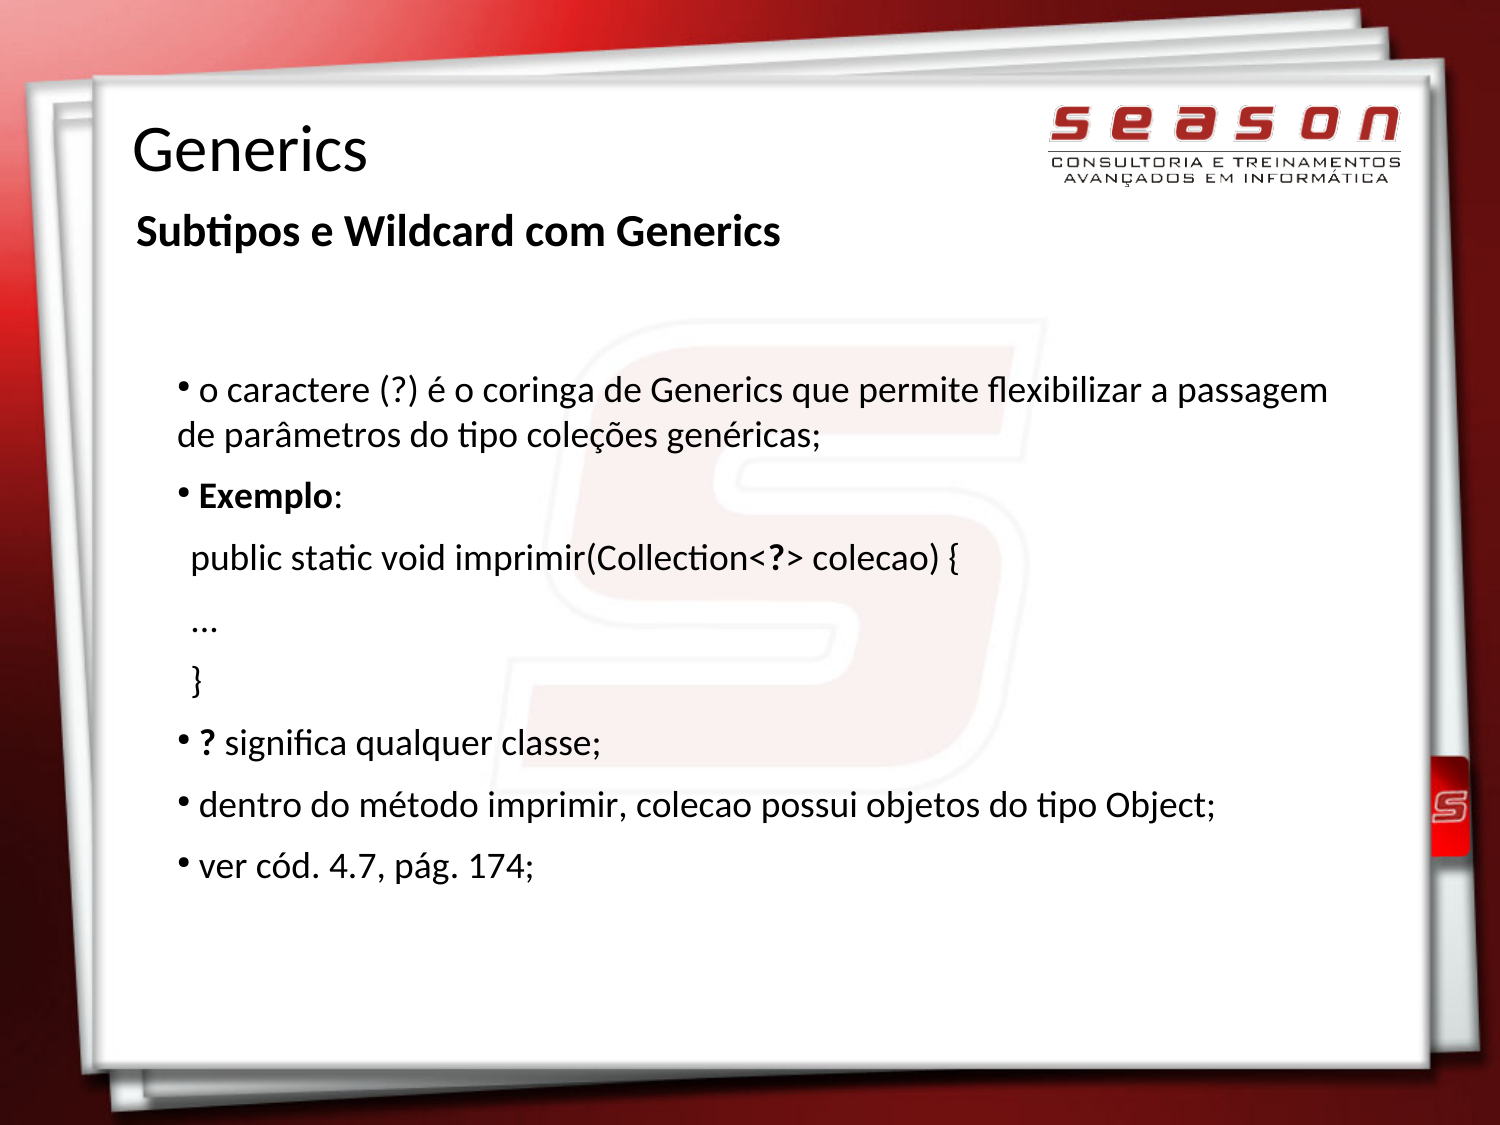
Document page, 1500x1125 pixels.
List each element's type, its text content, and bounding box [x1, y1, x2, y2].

picture [0, 0, 1500, 1125]
title Generics [118, 33, 1394, 257]
text_box o caractere (?) é o coringa de Generics que permite flexibilizar a passagem de parâmetros do tipo coleções genéricas; Exemplo: public static void imprimir(Collection<?> colecao) { ... } ? significa qualquer classe; dentro do método imprimir, colecao possui objetos do tipo Object; ver cód. 4.7, pág. 174; [177, 319, 1359, 932]
text_box Subtipos e Wildcard com Generics [119, 200, 1240, 256]
